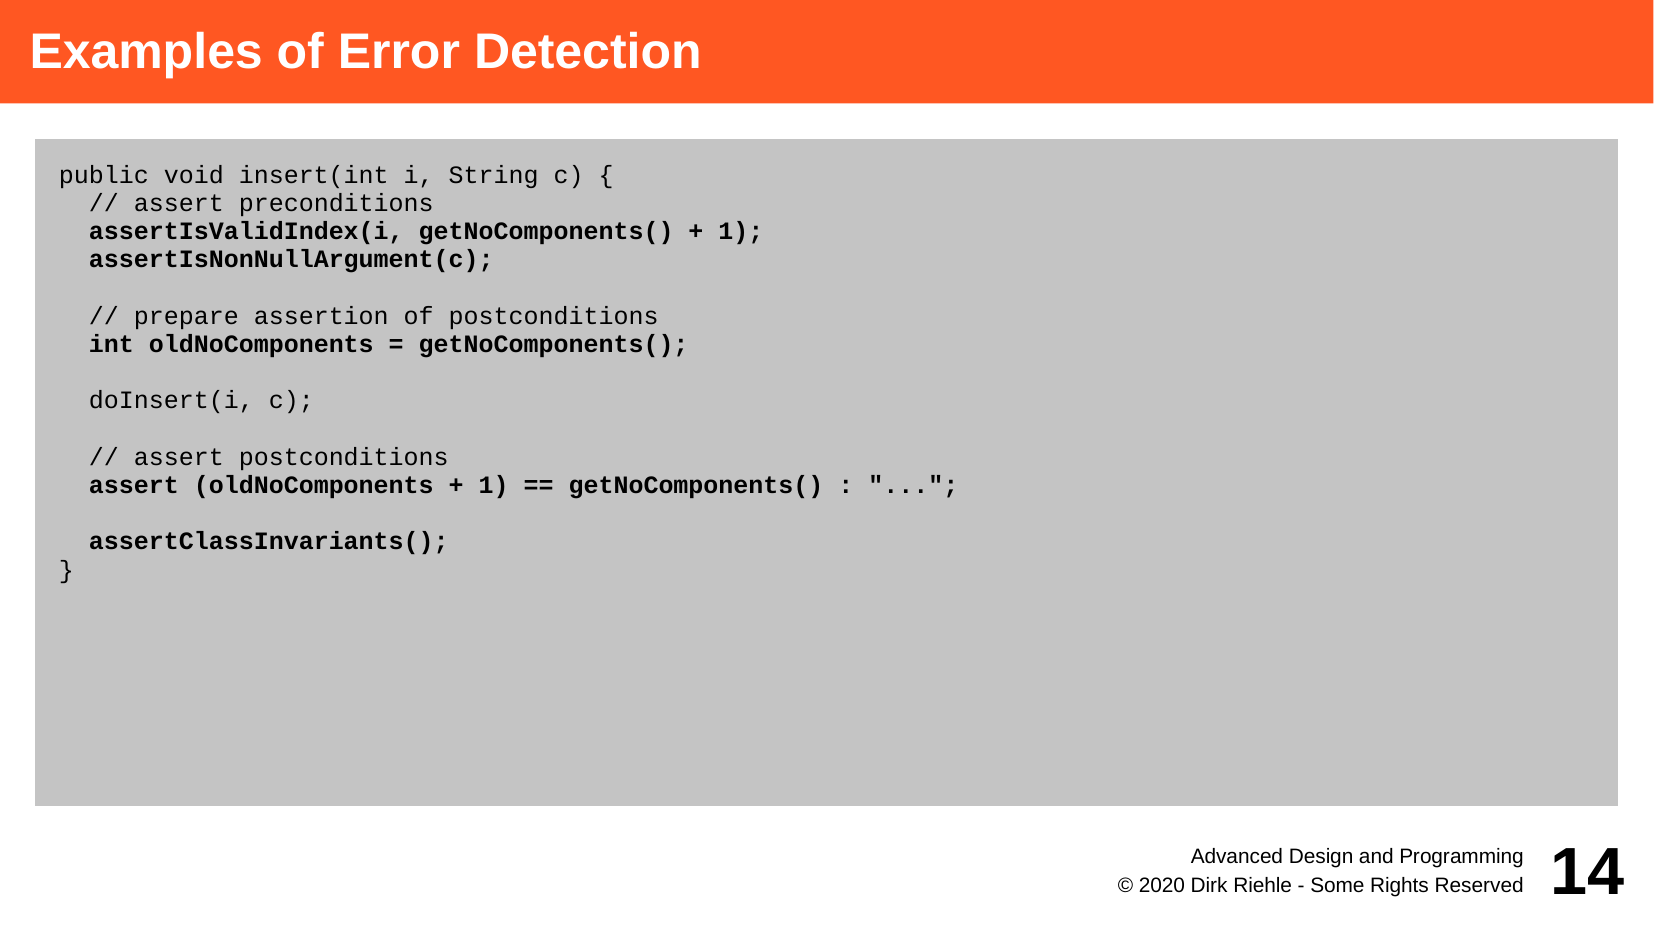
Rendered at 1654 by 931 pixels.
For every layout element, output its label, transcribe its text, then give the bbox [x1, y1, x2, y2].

title Examples of Error Detection [0, 0, 1654, 104]
list public void insert(int i, String c) { // assert preconditions assertIsValidIndex(i, getNoComponents() + 1); assertIsNonNullArgument(c); // prepare assertion of postconditions int oldNoComponents = getNoComponents(); doInsert(i, c); // assert postconditions assert (oldNoComponents + 1) == getNoComponents() : "..."; assertClassInvariants(); } [29, 132, 1625, 813]
